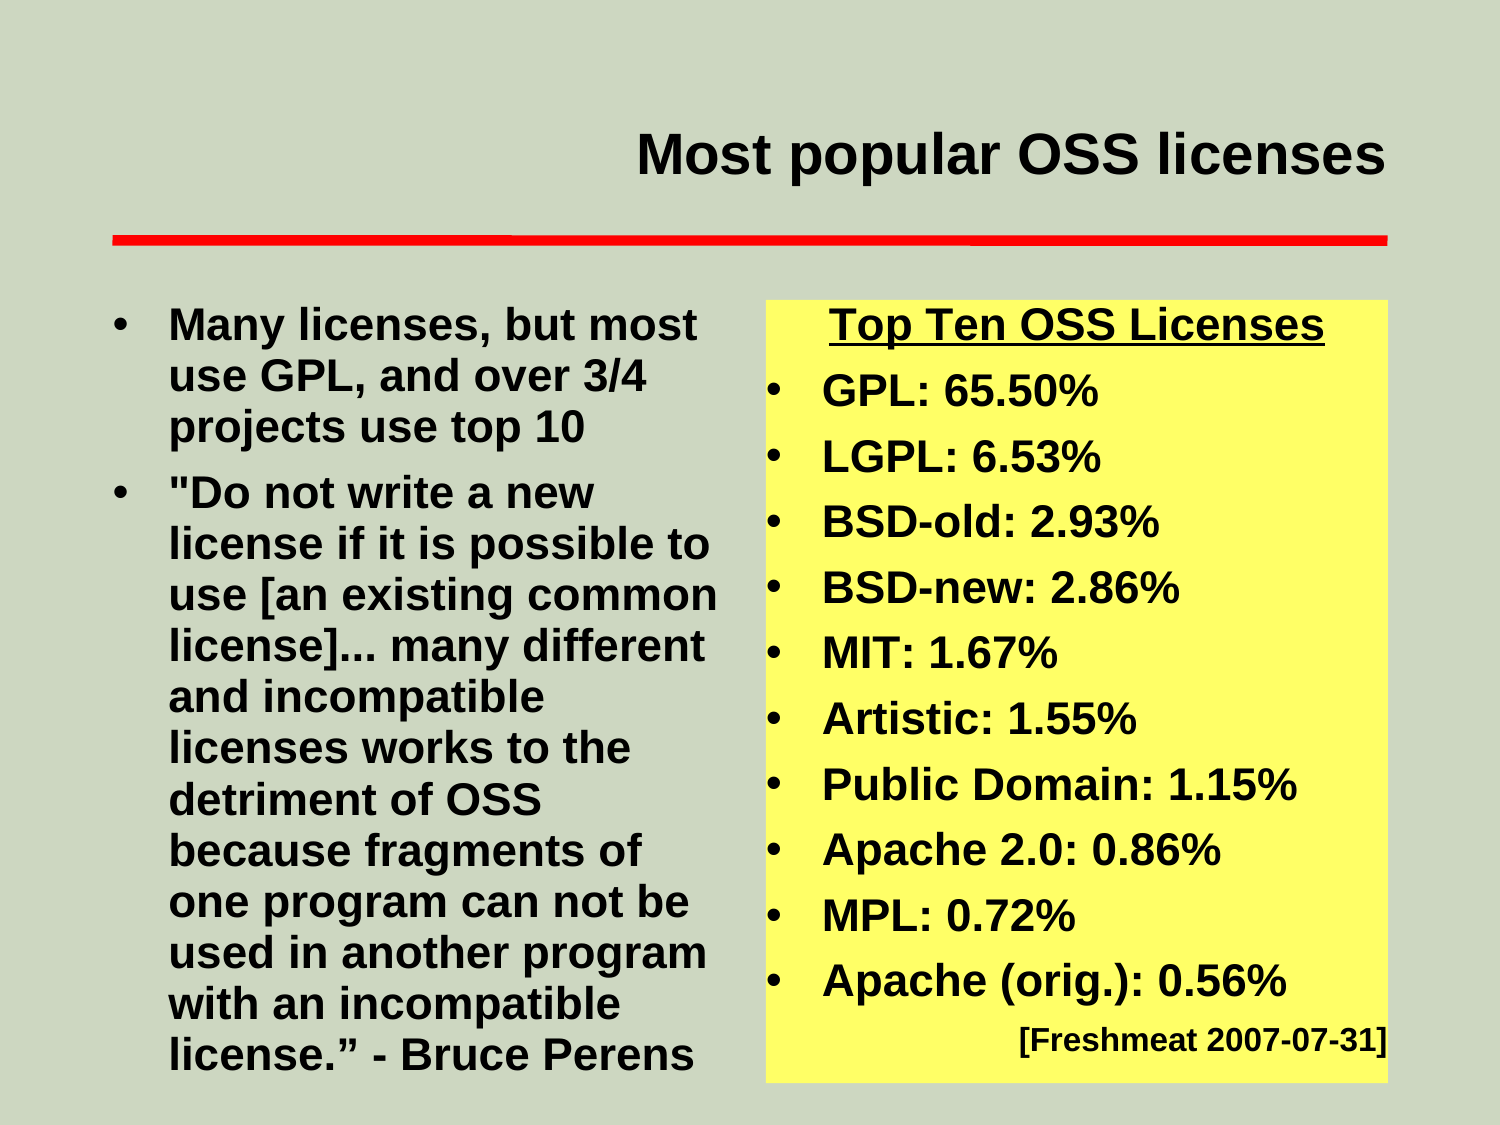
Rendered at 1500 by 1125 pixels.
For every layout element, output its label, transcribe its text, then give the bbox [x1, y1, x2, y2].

title Most popular OSS licenses [337, 85, 1388, 224]
list Many licenses, but most use GPL, and over 3/4 projects use top 10 "Do not write a new license if it is possible to use [an existing common license]... many different and incompatible licenses works to the detriment of OSS because fragments of one program can not be used in another program with an incompatible license.” - Bruce Perens [112, 299, 735, 1098]
list Top Ten OSS Licenses GPL: 65.50% LGPL: 6.53% BSD-old: 2.93% BSD-new: 2.86% MIT: 1.67% Artistic: 1.55% Public Domain: 1.15% Apache 2.0: 0.86% MPL: 0.72% Apache (orig.): 0.56% [Freshmeat 2007-07-31] [765, 299, 1388, 1084]
